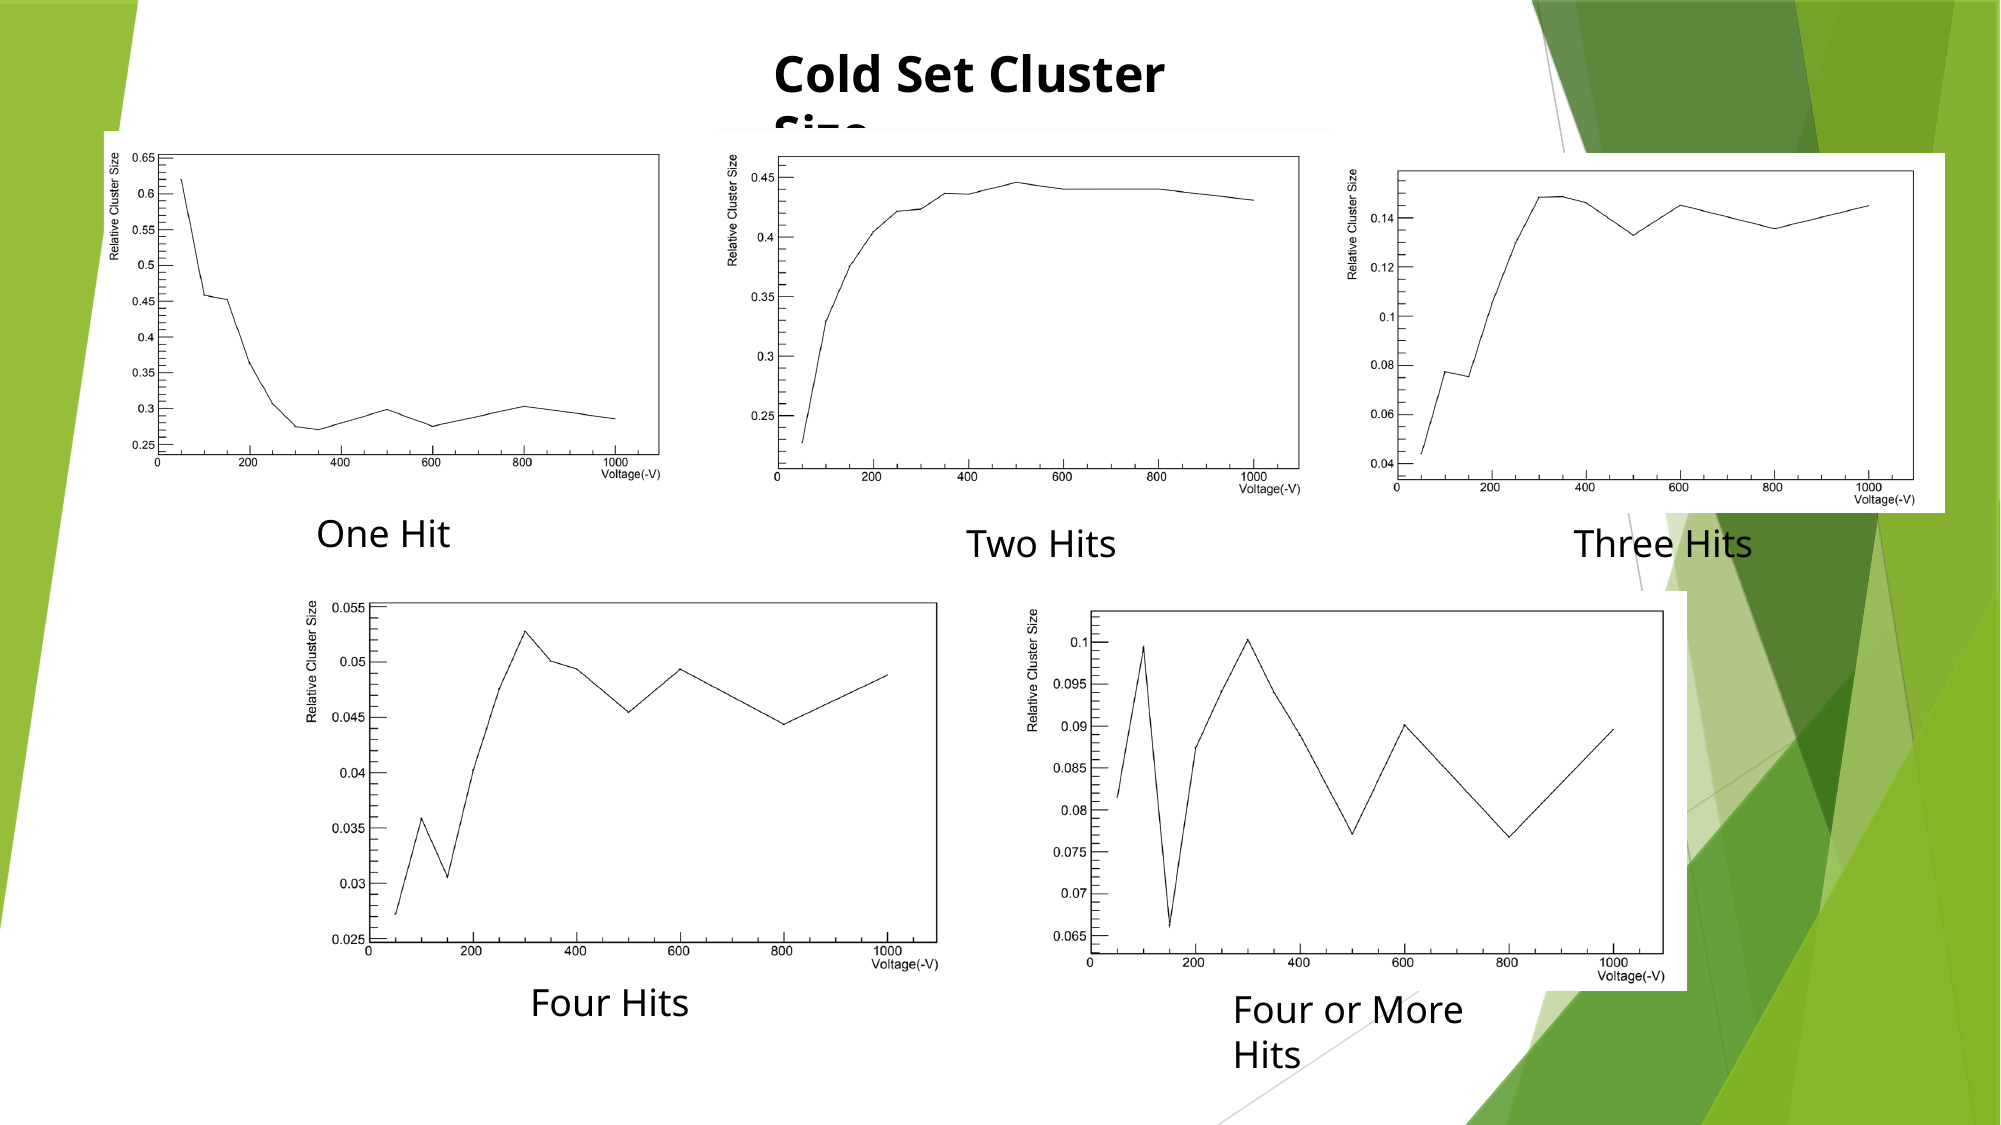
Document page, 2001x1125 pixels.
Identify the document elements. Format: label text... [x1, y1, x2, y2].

picture [1023, 591, 1687, 991]
picture [717, 128, 1333, 503]
text_box Four or More Hits [1217, 991, 1558, 1084]
picture [301, 582, 965, 972]
text_box Three Hits [1558, 513, 1794, 573]
picture [103, 131, 693, 485]
text_box One Hit [301, 502, 496, 563]
text_box Four Hits [515, 972, 709, 1032]
text_box Cold Set Cluster Size [759, 34, 1291, 128]
picture [1341, 153, 1945, 513]
text_box Two Hits [951, 512, 1145, 573]
